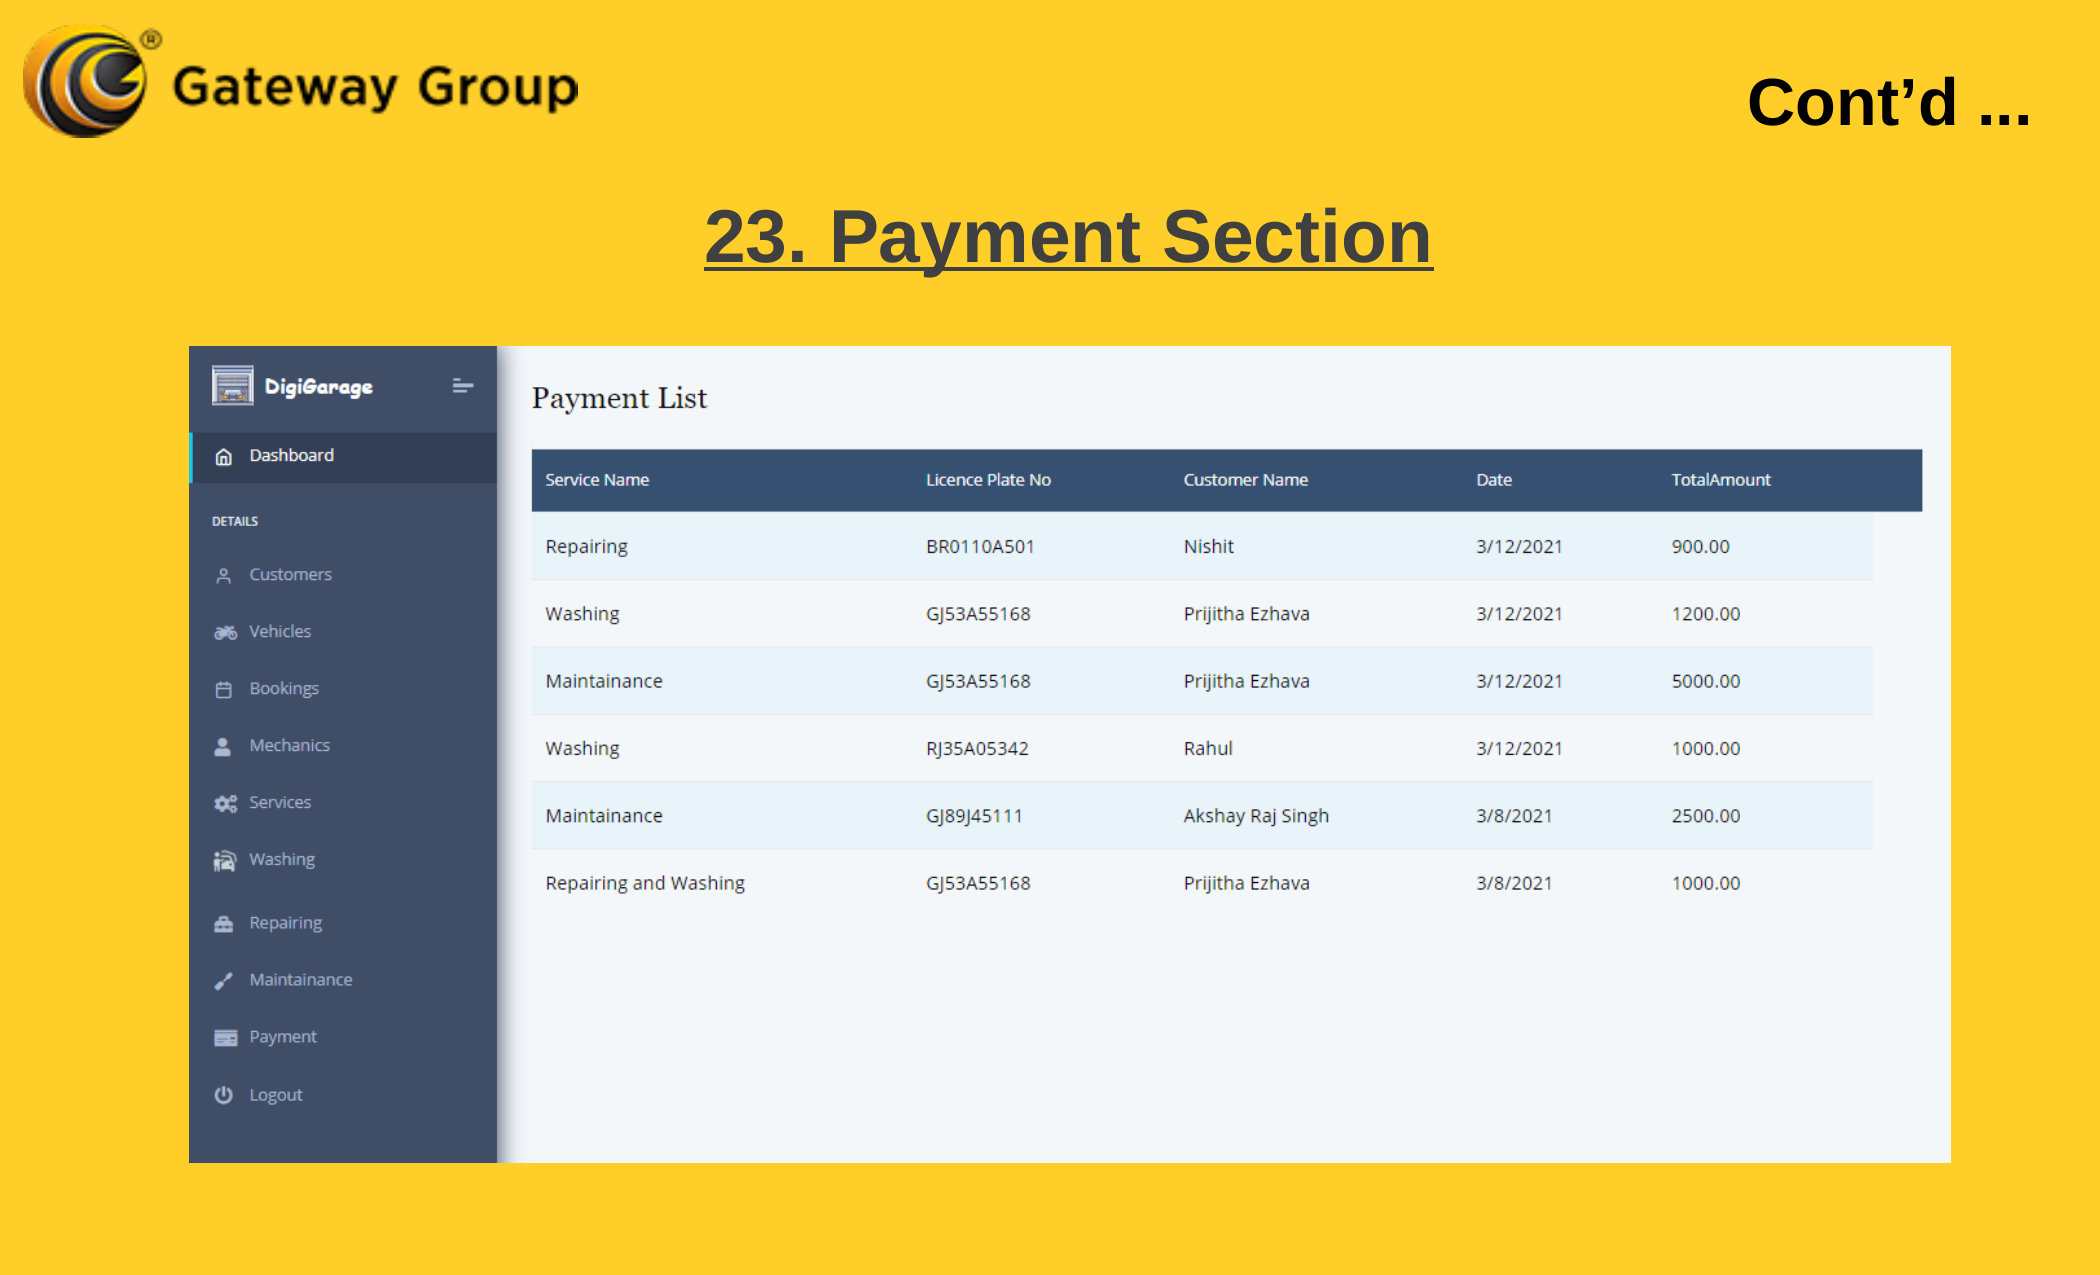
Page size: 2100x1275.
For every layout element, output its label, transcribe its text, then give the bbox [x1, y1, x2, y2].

picture [189, 346, 1951, 1163]
text_box 23. Payment Section [675, 187, 1463, 346]
text_box Cont’d ... [1732, 57, 2063, 147]
picture [23, 24, 578, 138]
